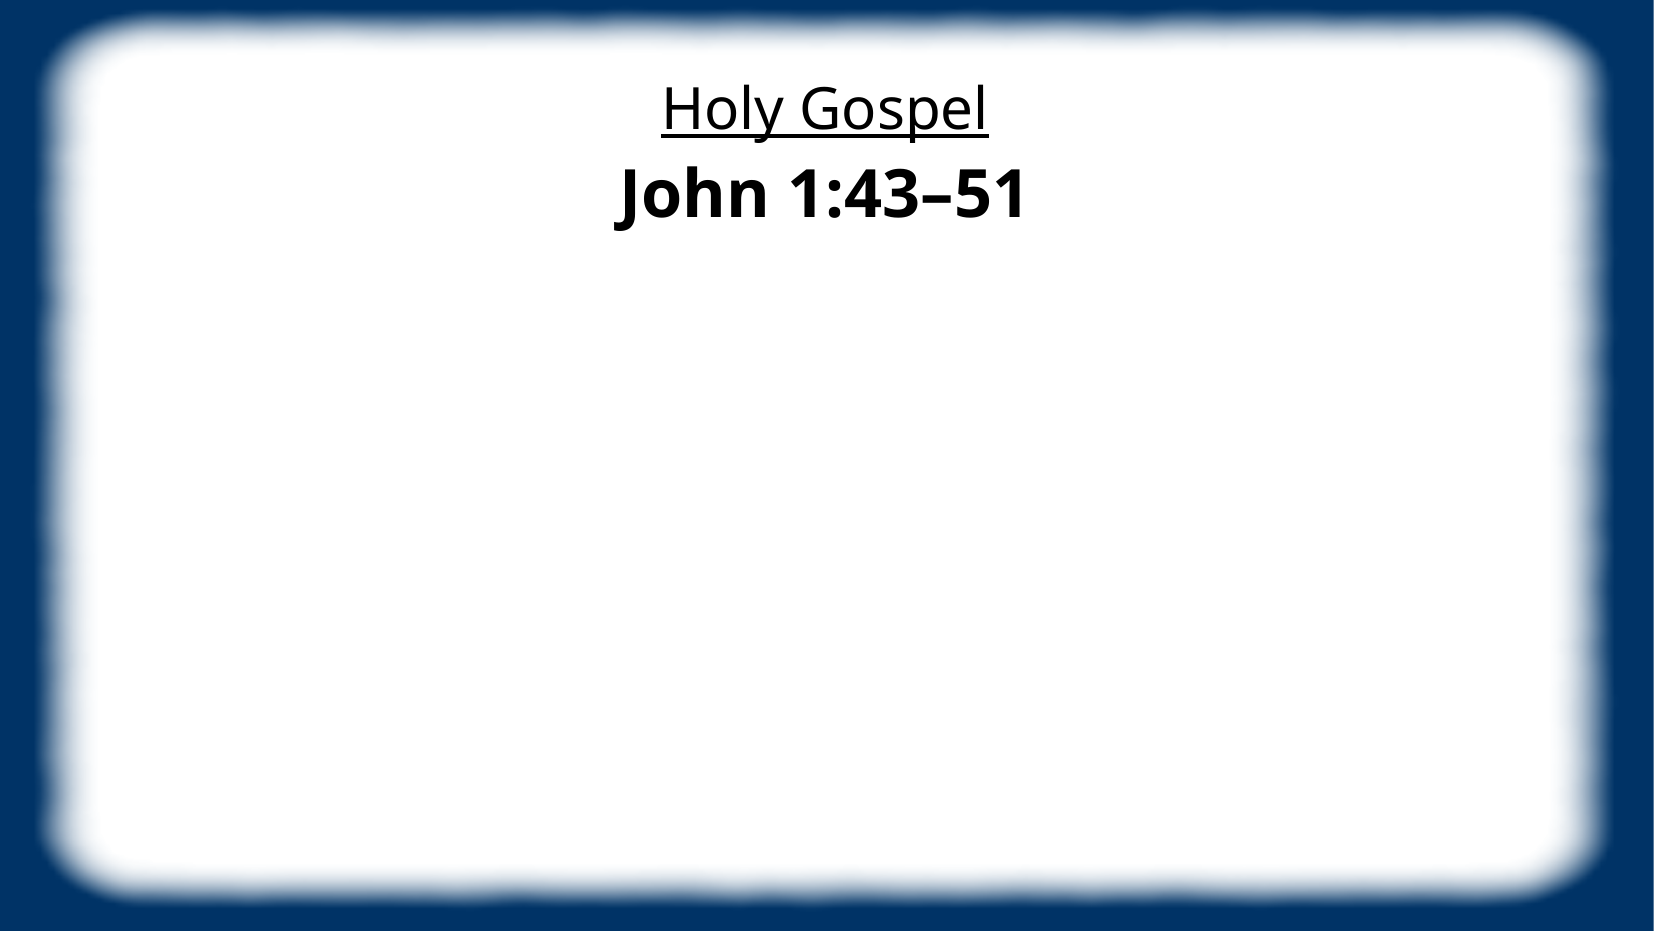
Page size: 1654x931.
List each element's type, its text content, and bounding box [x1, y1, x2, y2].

text_box Holy Gospel John 1:43–51 [75, 60, 1576, 241]
picture [0, 0, 1654, 931]
